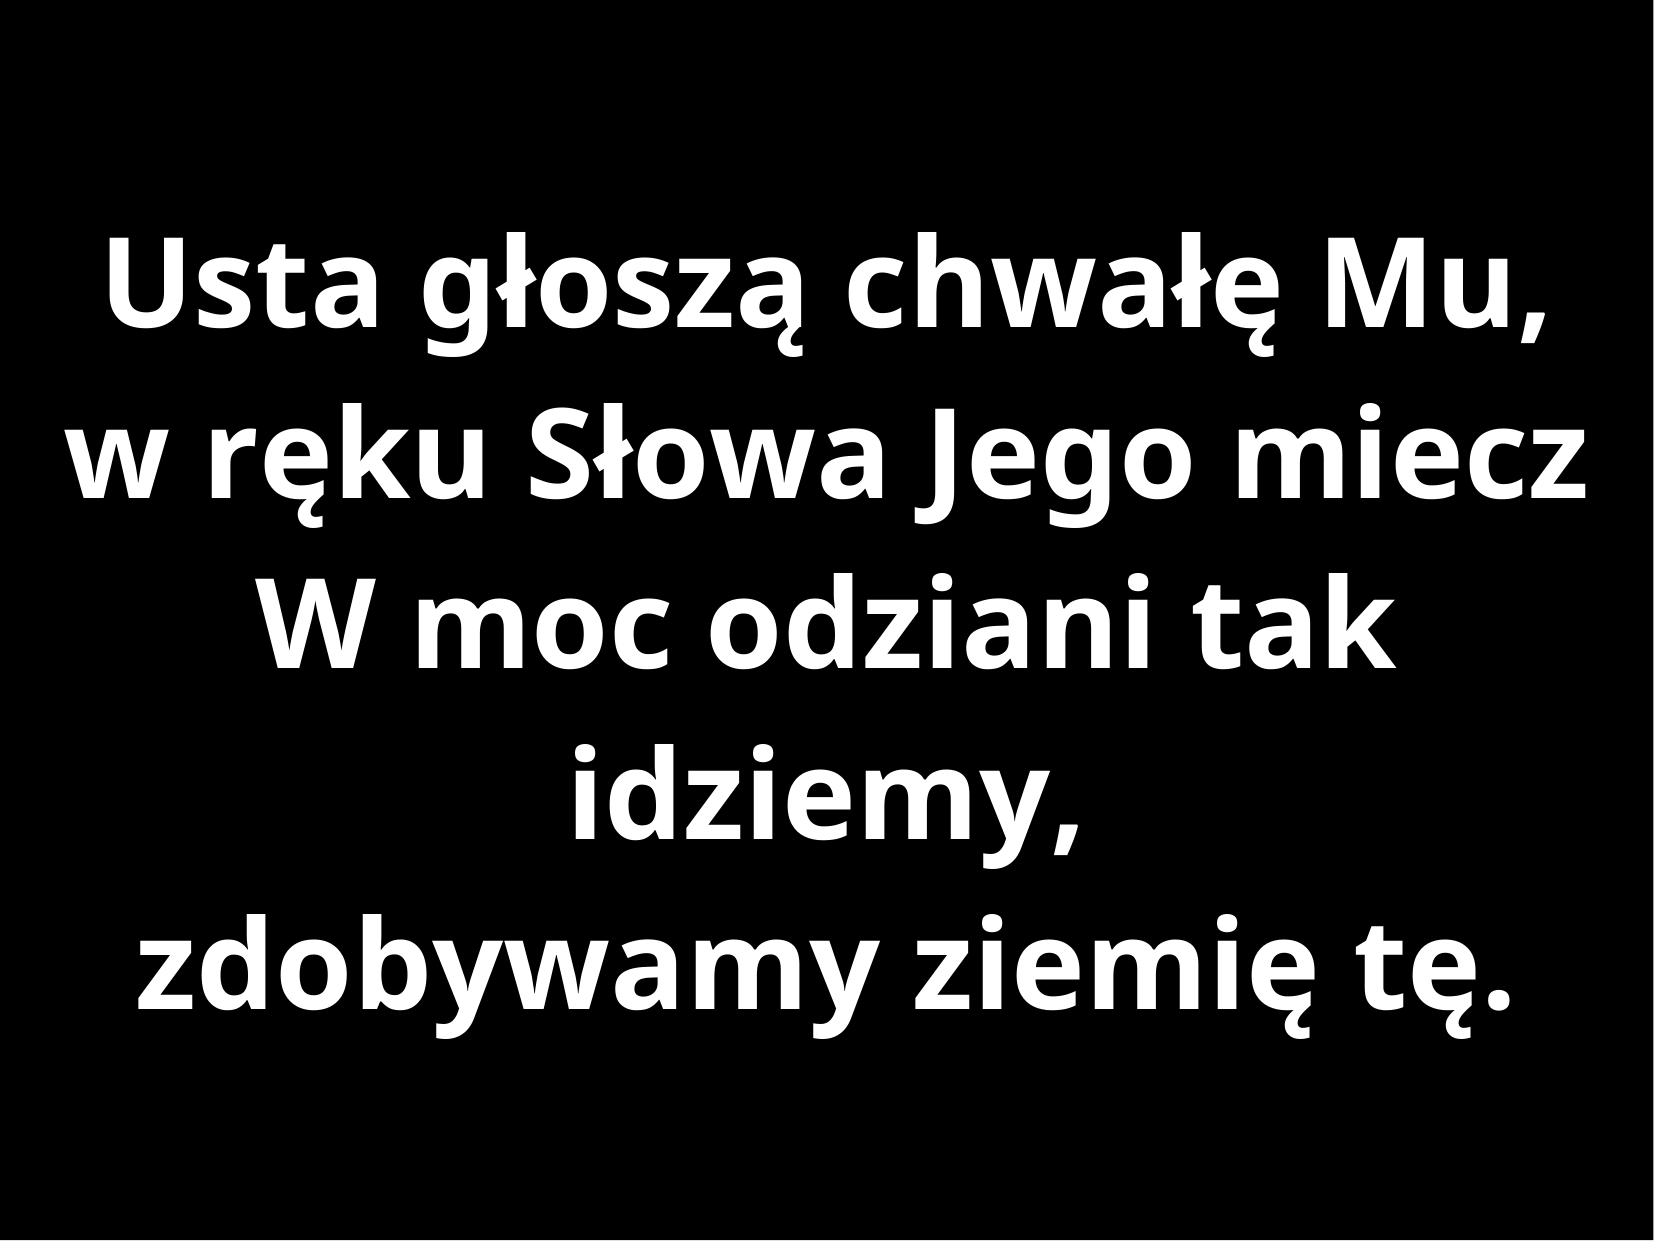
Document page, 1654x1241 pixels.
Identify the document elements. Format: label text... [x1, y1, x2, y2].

title Usta głoszą chwałę Mu, w ręku Słowa Jego miecz W moc odziani tak idziemy, zdobywamy ziemię tę. [0, 0, 1654, 1241]
